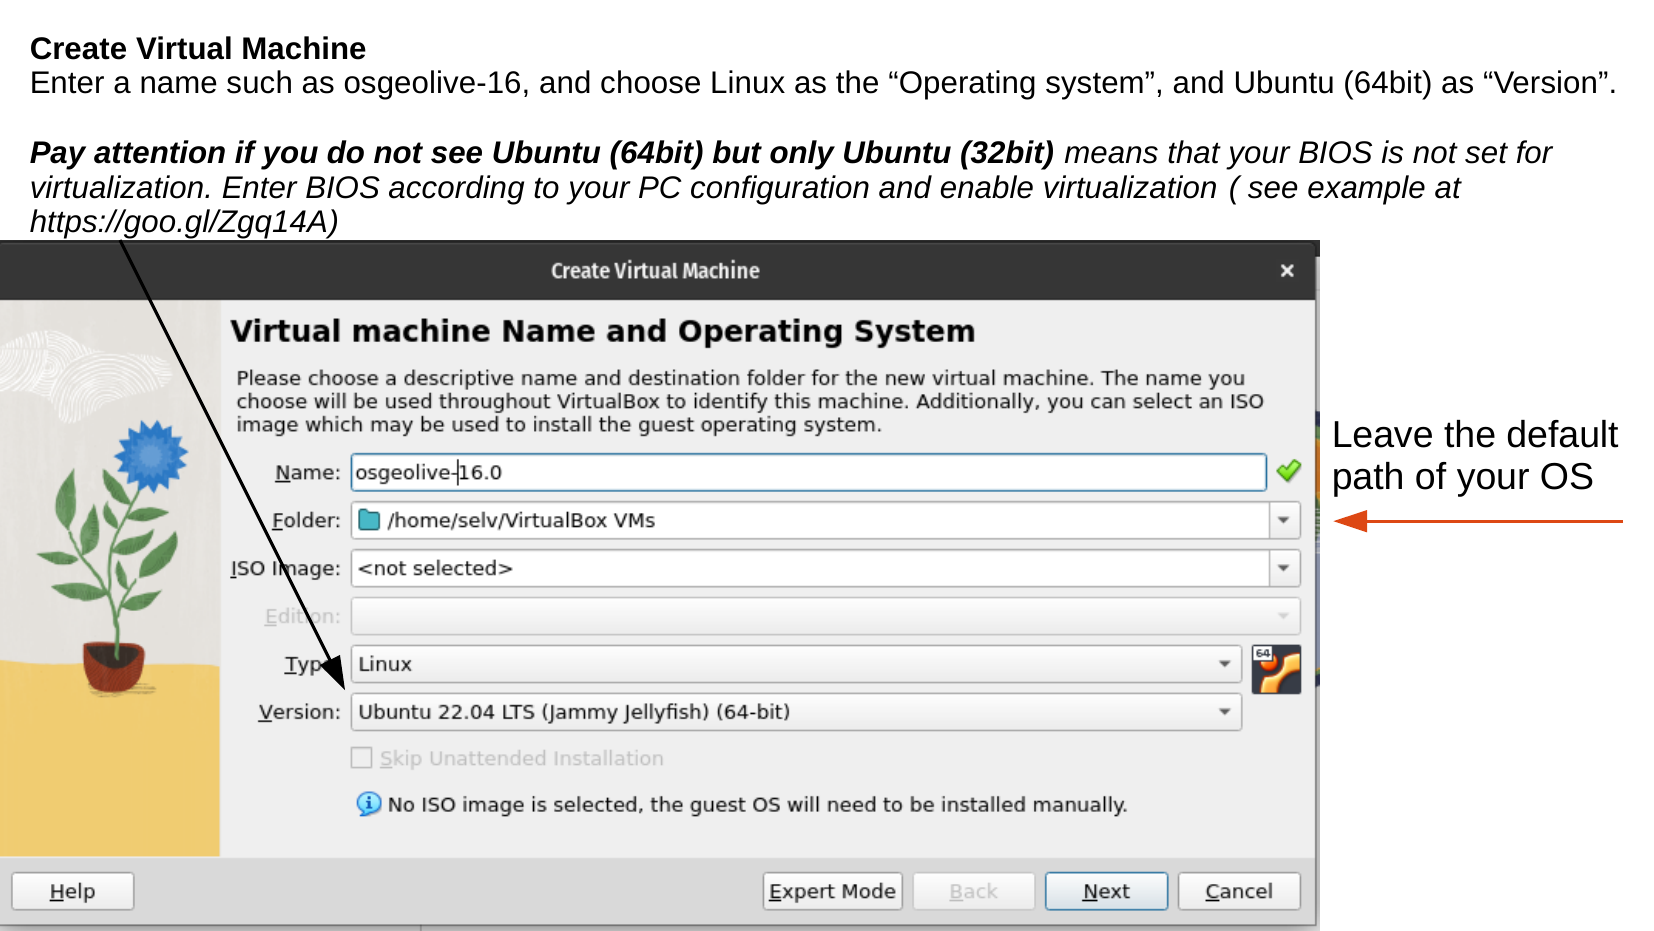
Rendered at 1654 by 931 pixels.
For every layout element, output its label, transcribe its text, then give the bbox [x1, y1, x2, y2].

picture [0, 240, 1321, 931]
text_box Leave the default path of your OS [1321, 405, 1654, 505]
text_box Create Virtual Machine Enter a name such as osgeolive-16, and choose Linux as the “Operating system”, and Ubuntu (64bit) as “Version”. Pay attention if you do not see Ubuntu (64bit) but only Ubuntu (32bit) means that your BIOS is not set for virtualization. Enter BIOS according to your PC configuration and enable virtualization ( see example at https://goo.gl/Zgq14A) [15, 23, 1654, 271]
